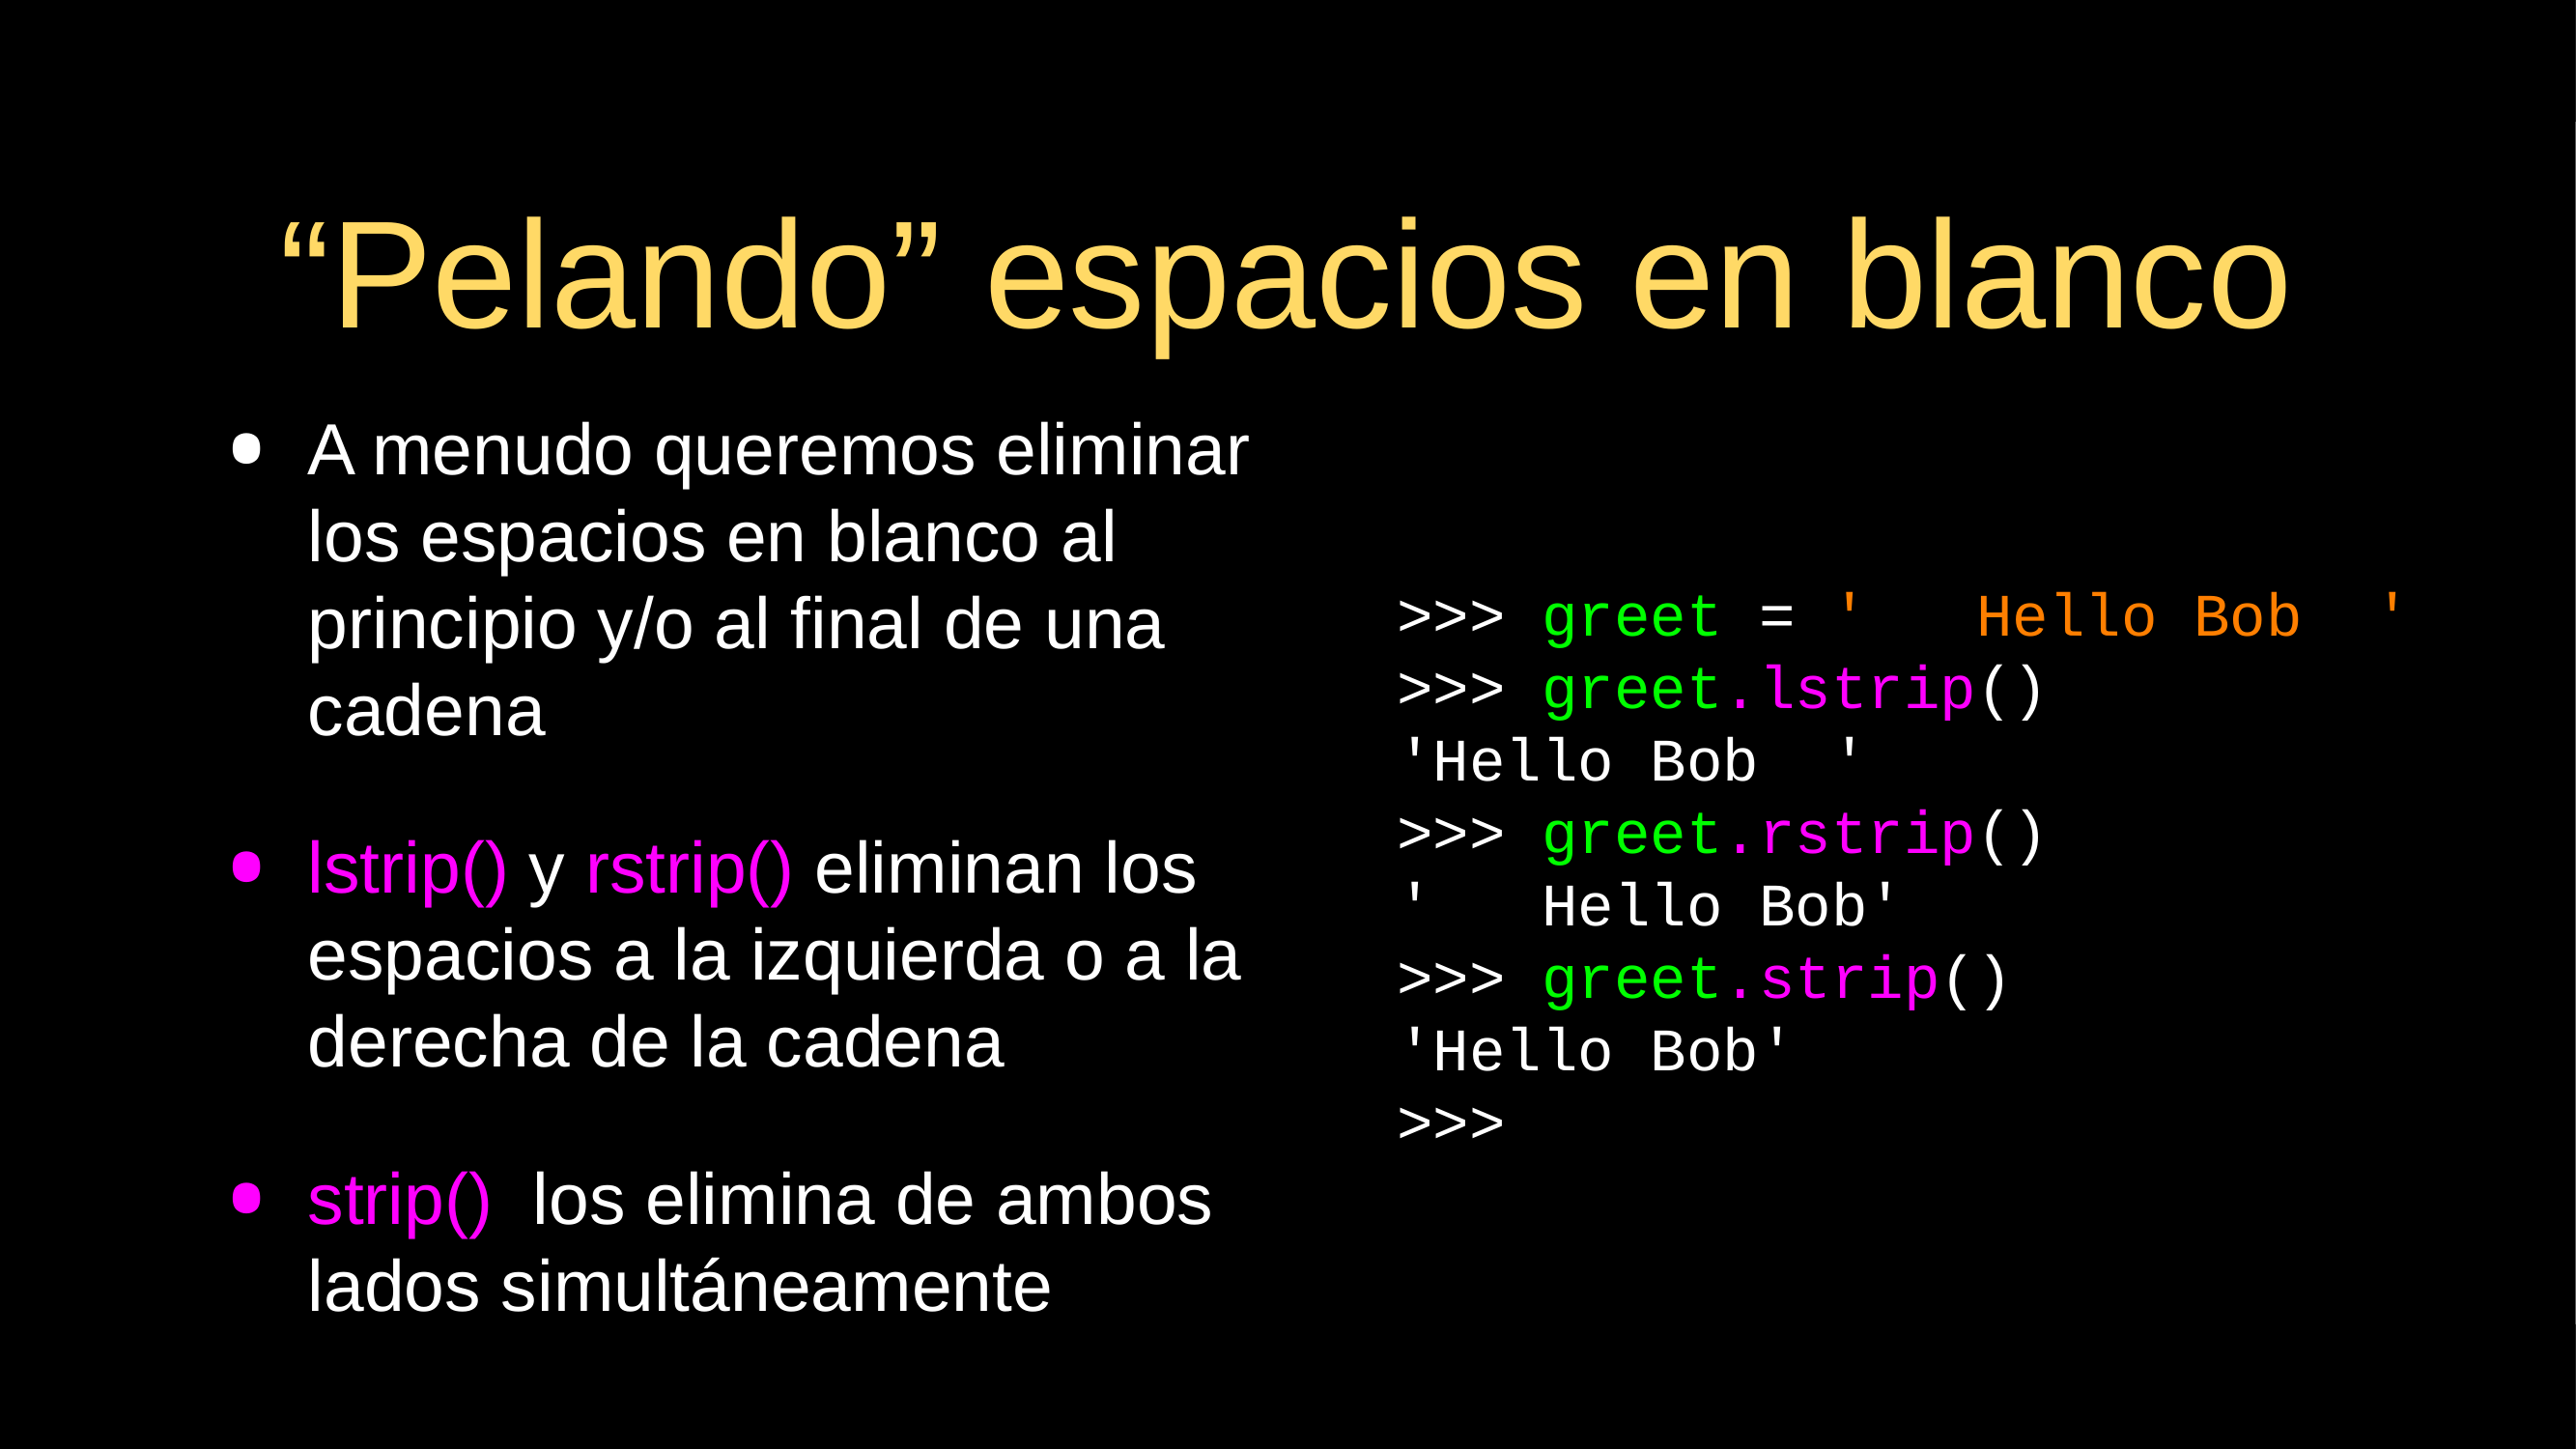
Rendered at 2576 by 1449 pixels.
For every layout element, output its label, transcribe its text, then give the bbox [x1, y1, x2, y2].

title “Pelando” espacios en blanco [183, 131, 2391, 403]
list A menudo queremos eliminar los espacios en blanco al principio y/o al final de una cadena lstrip() y rstrip() eliminan los espacios a la izquierda o a la derecha de la cadena strip() los elimina de ambos lados simultáneamente [183, 412, 1260, 1317]
text_box >>> greet = ' Hello Bob ' >>> greet.lstrip() 'Hello Bob ' >>> greet.rstrip() ' Hello Bob' >>> greet.strip() 'Hello Bob' >>> [1397, 514, 2485, 1217]
